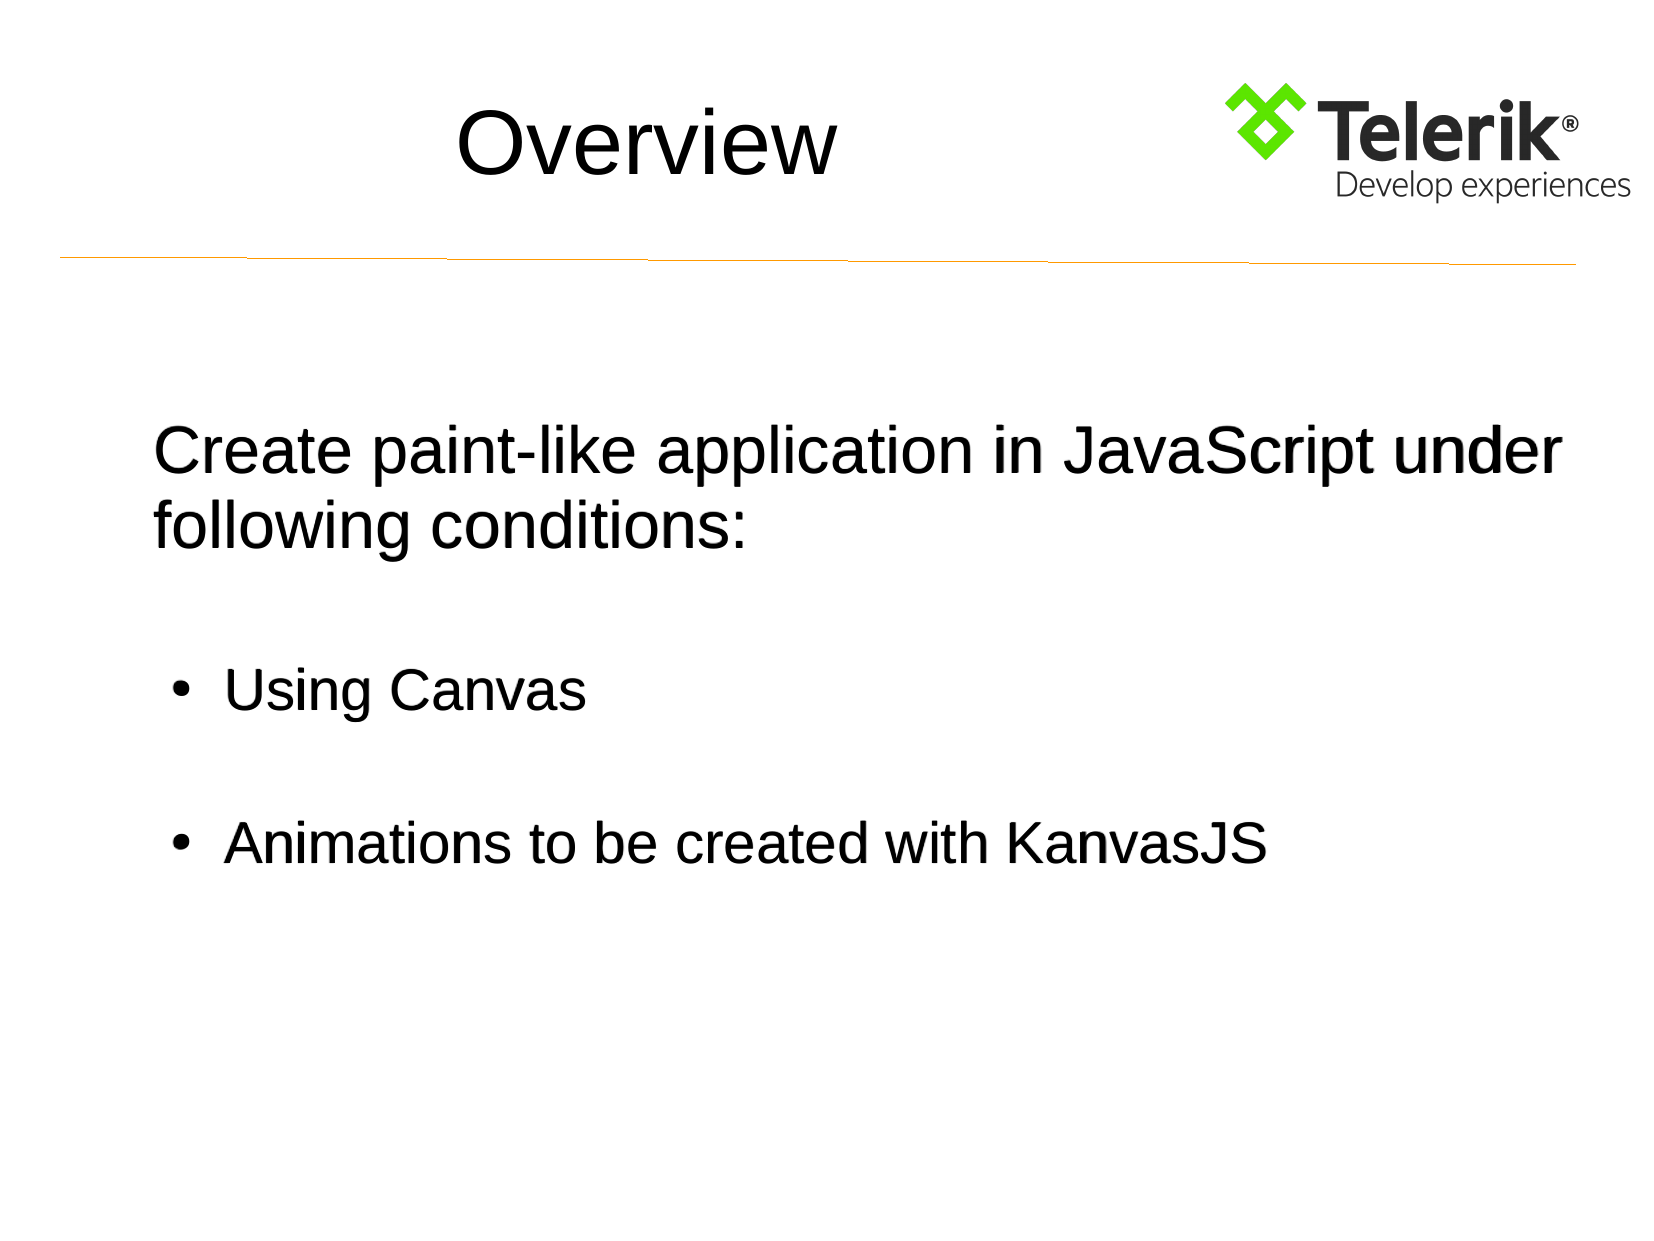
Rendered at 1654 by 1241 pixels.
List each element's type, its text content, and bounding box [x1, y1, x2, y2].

title Overview [82, 49, 1211, 237]
picture [1211, 58, 1654, 221]
list Create paint-like application in JavaScript under following conditions: Using Canvas Animations to be created with KanvasJS [82, 413, 1571, 1010]
